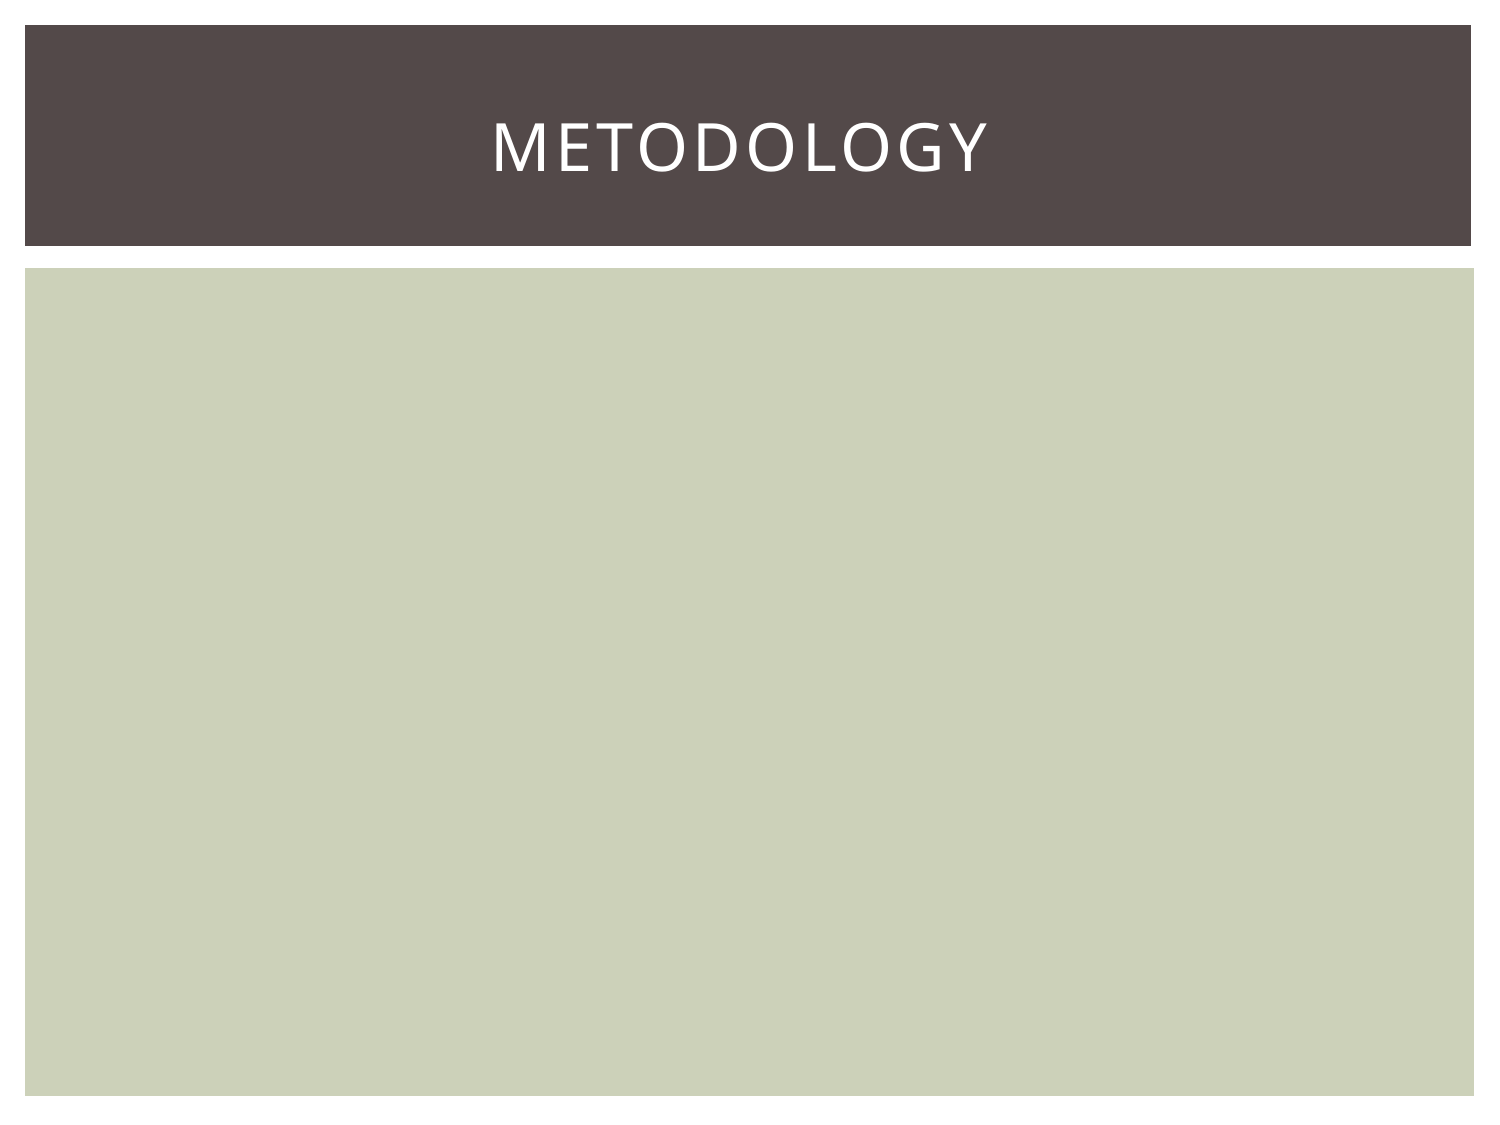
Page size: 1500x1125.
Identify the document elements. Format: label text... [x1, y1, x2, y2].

title Metodology [62, 58, 1438, 232]
